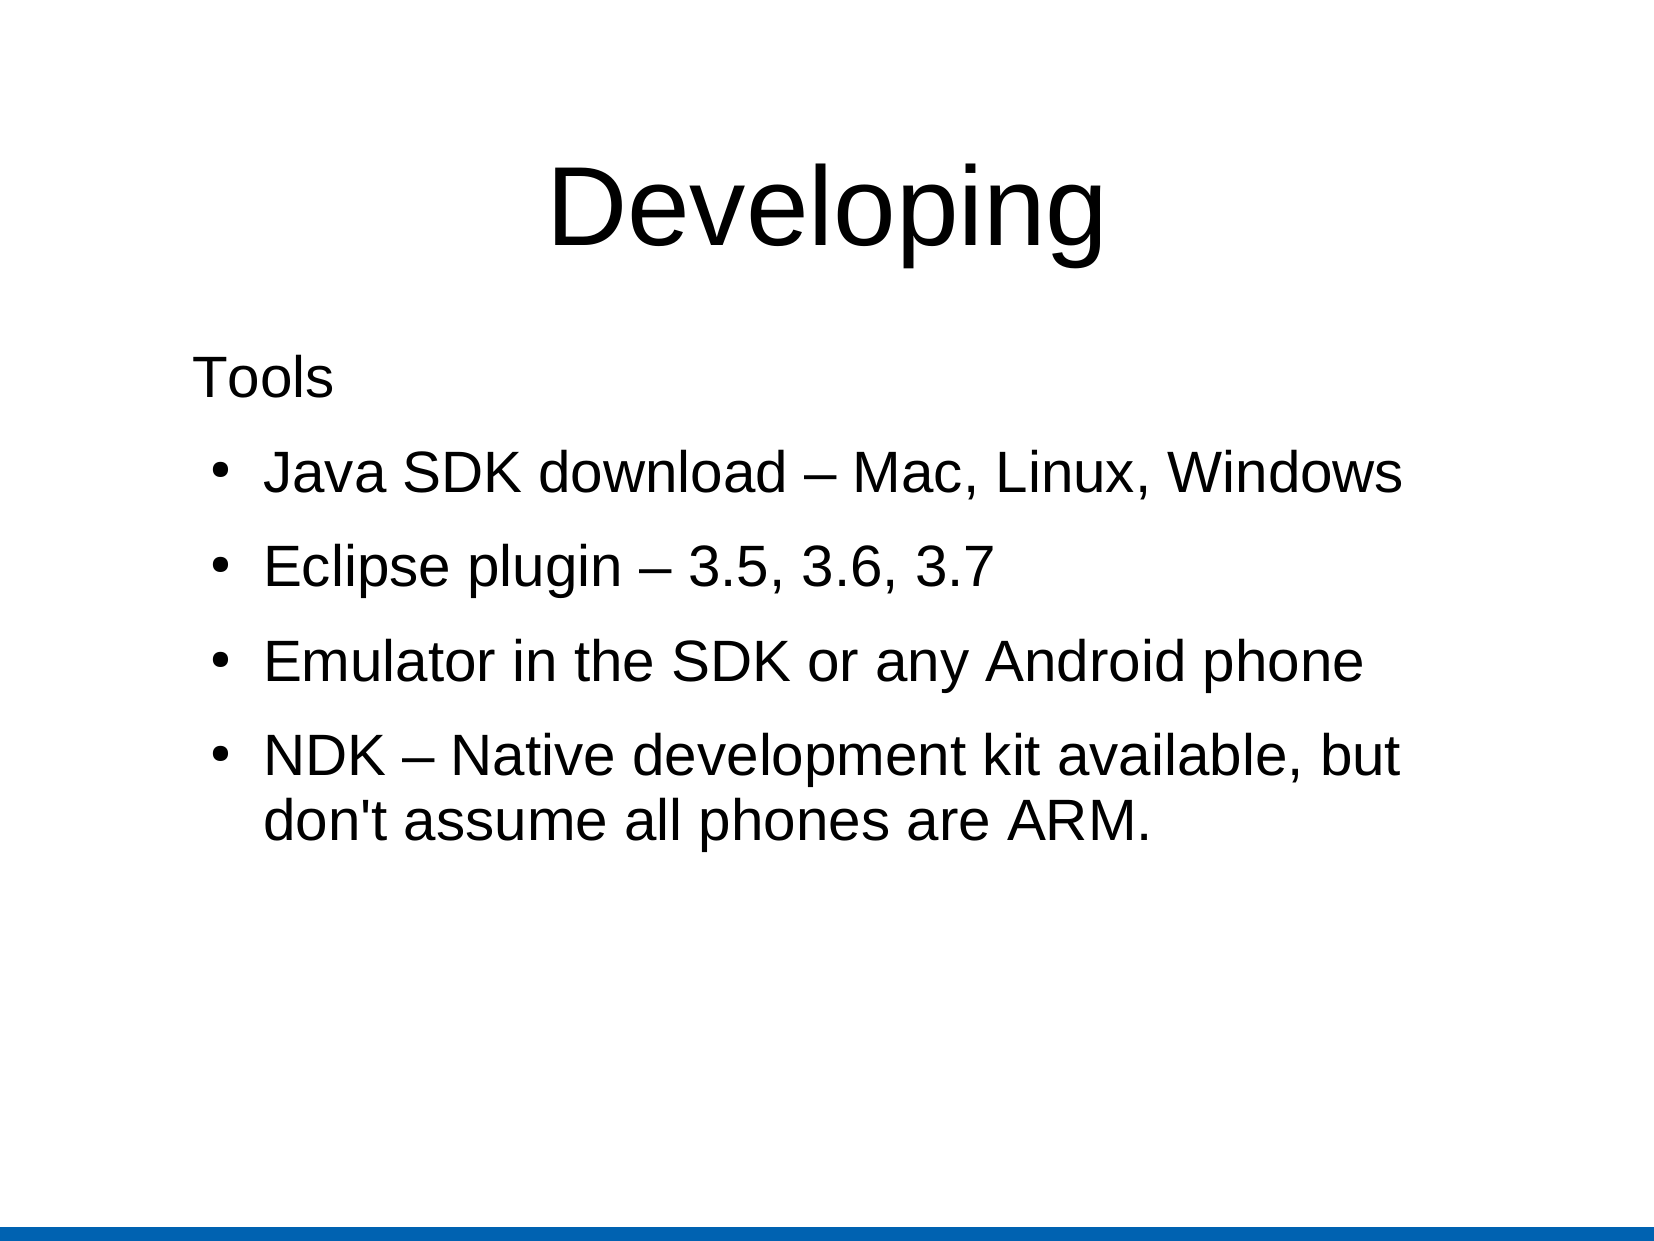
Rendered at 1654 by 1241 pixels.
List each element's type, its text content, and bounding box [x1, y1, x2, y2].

list Tools Java SDK download – Mac, Linux, Windows Eclipse plugin – 3.5, 3.6, 3.7 Emulator in the SDK or any Android phone NDK – Native development kit available, but don't assume all phones are ARM. [121, 344, 1534, 1126]
title Developing [121, 102, 1534, 310]
